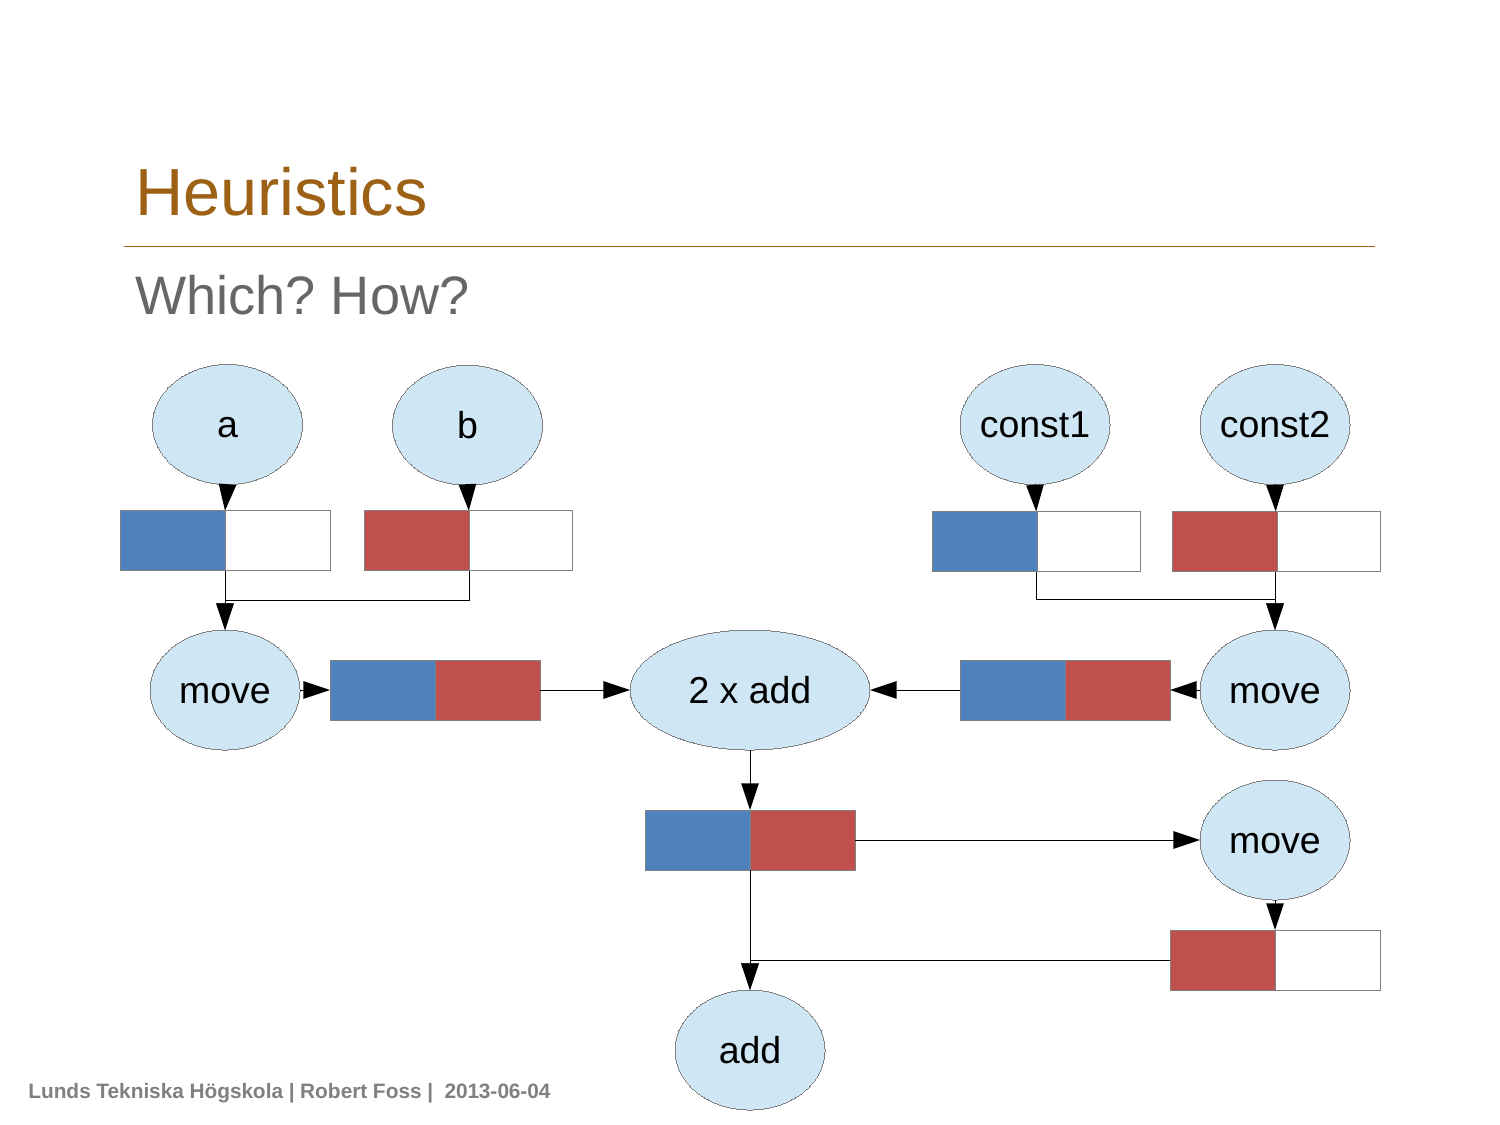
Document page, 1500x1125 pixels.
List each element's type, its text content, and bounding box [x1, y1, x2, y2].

text_box [120, 510, 331, 571]
text_box move [150, 630, 301, 751]
text_box a [152, 364, 303, 485]
title Heuristics [120, 120, 1500, 258]
text_box [330, 660, 541, 721]
text_box [1171, 511, 1381, 572]
title Which? How? [120, 239, 1035, 346]
text_box move [1200, 630, 1351, 751]
text_box add [675, 990, 826, 1111]
text_box [645, 810, 856, 871]
text_box 2 x add [630, 630, 870, 751]
text_box const1 [960, 364, 1111, 485]
text_box [1170, 930, 1381, 991]
text_box [931, 511, 1141, 572]
text_box b [392, 365, 543, 485]
text_box const2 [1200, 364, 1351, 485]
text_box [364, 510, 574, 571]
text_box move [1200, 780, 1351, 901]
text_box [960, 660, 1171, 721]
